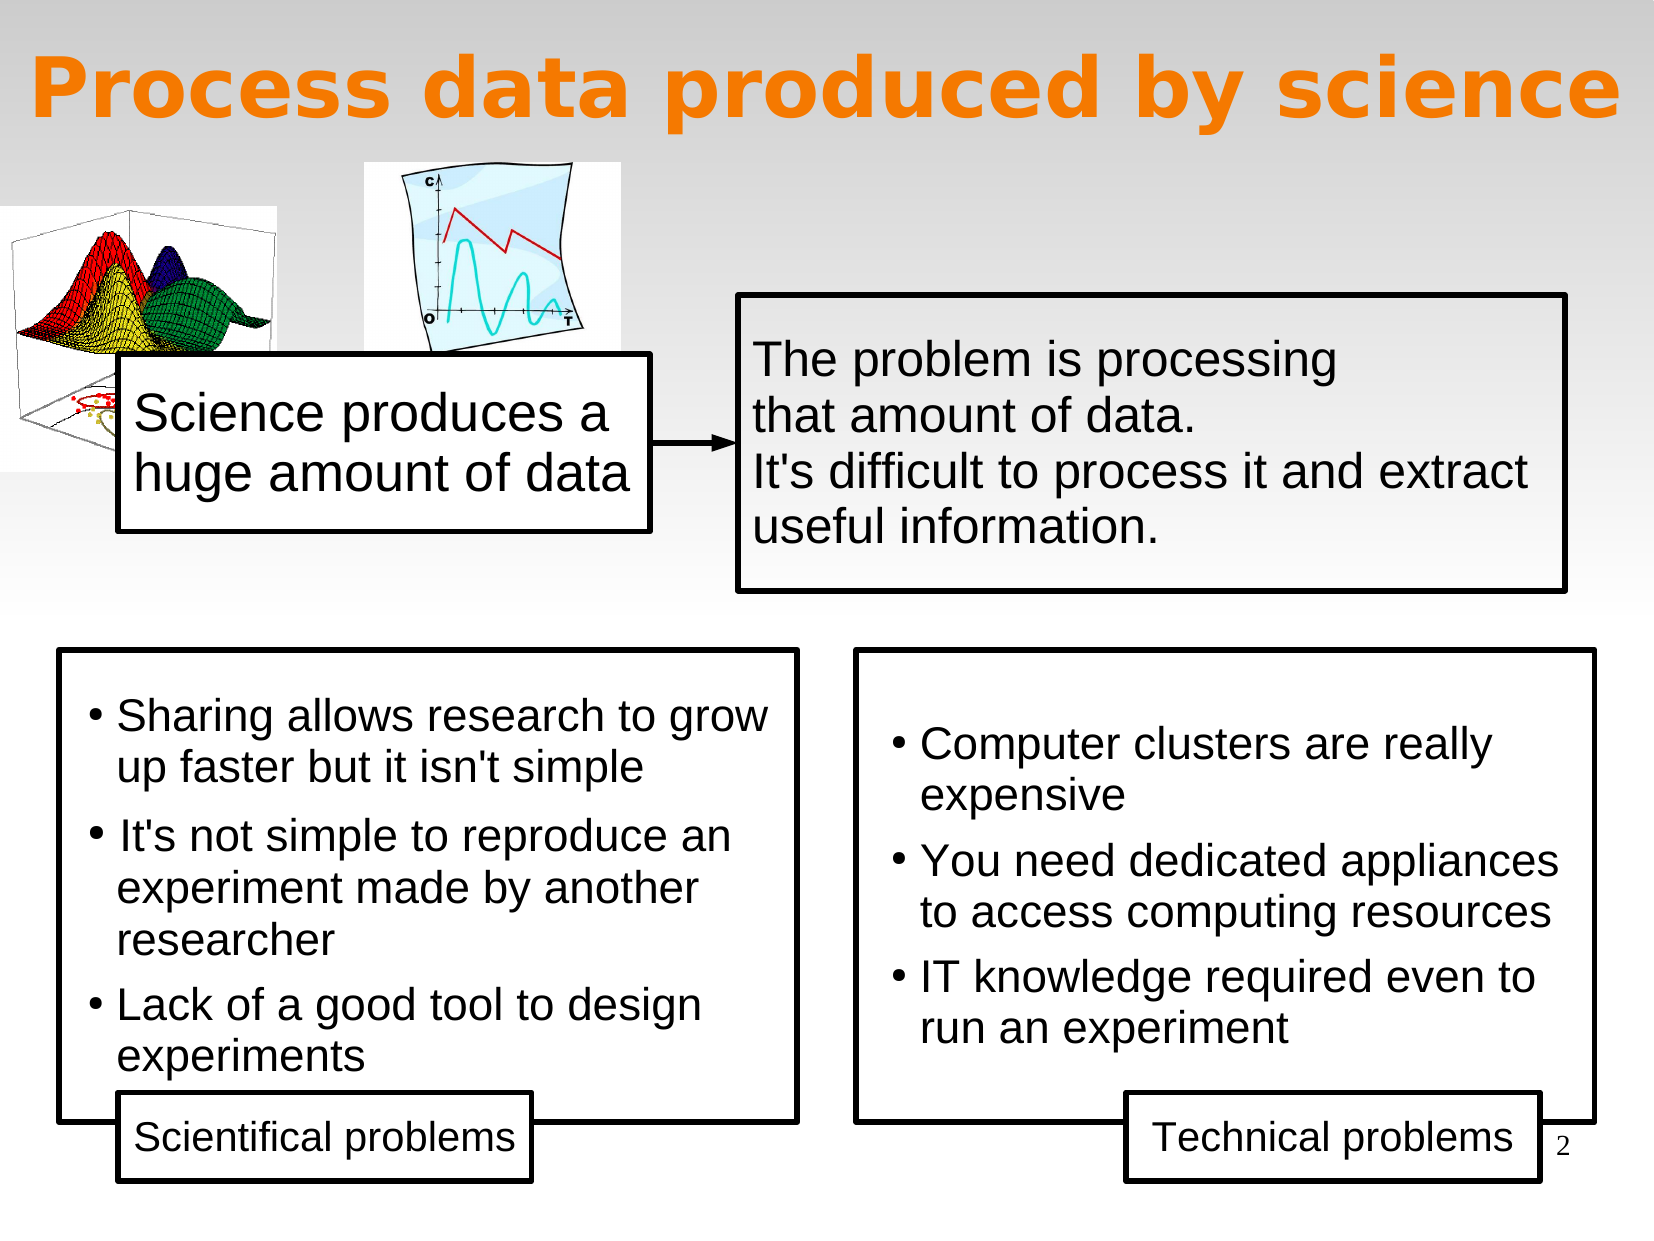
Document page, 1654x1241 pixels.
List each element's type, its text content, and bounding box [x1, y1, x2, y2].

text_box Sharing allows research to grow up faster but it isn't simple It's not simple to reproduce an experiment made by another researcher Lack of a good tool to design experiments [59, 649, 798, 1123]
text_box Science produces a huge amount of data [118, 354, 650, 532]
picture [0, 206, 277, 472]
title Process data produced by science [0, 29, 1654, 148]
text_box Scientifical problems [118, 1092, 532, 1182]
text_box Technical problems [1126, 1092, 1540, 1182]
text_box The problem is processing that amount of data. It's difficult to process it and extract useful information. [738, 295, 1565, 591]
text_box Computer clusters are really expensive You need dedicated appliances to access computing resources IT knowledge required even to run an experiment [856, 649, 1595, 1123]
picture [364, 162, 621, 354]
